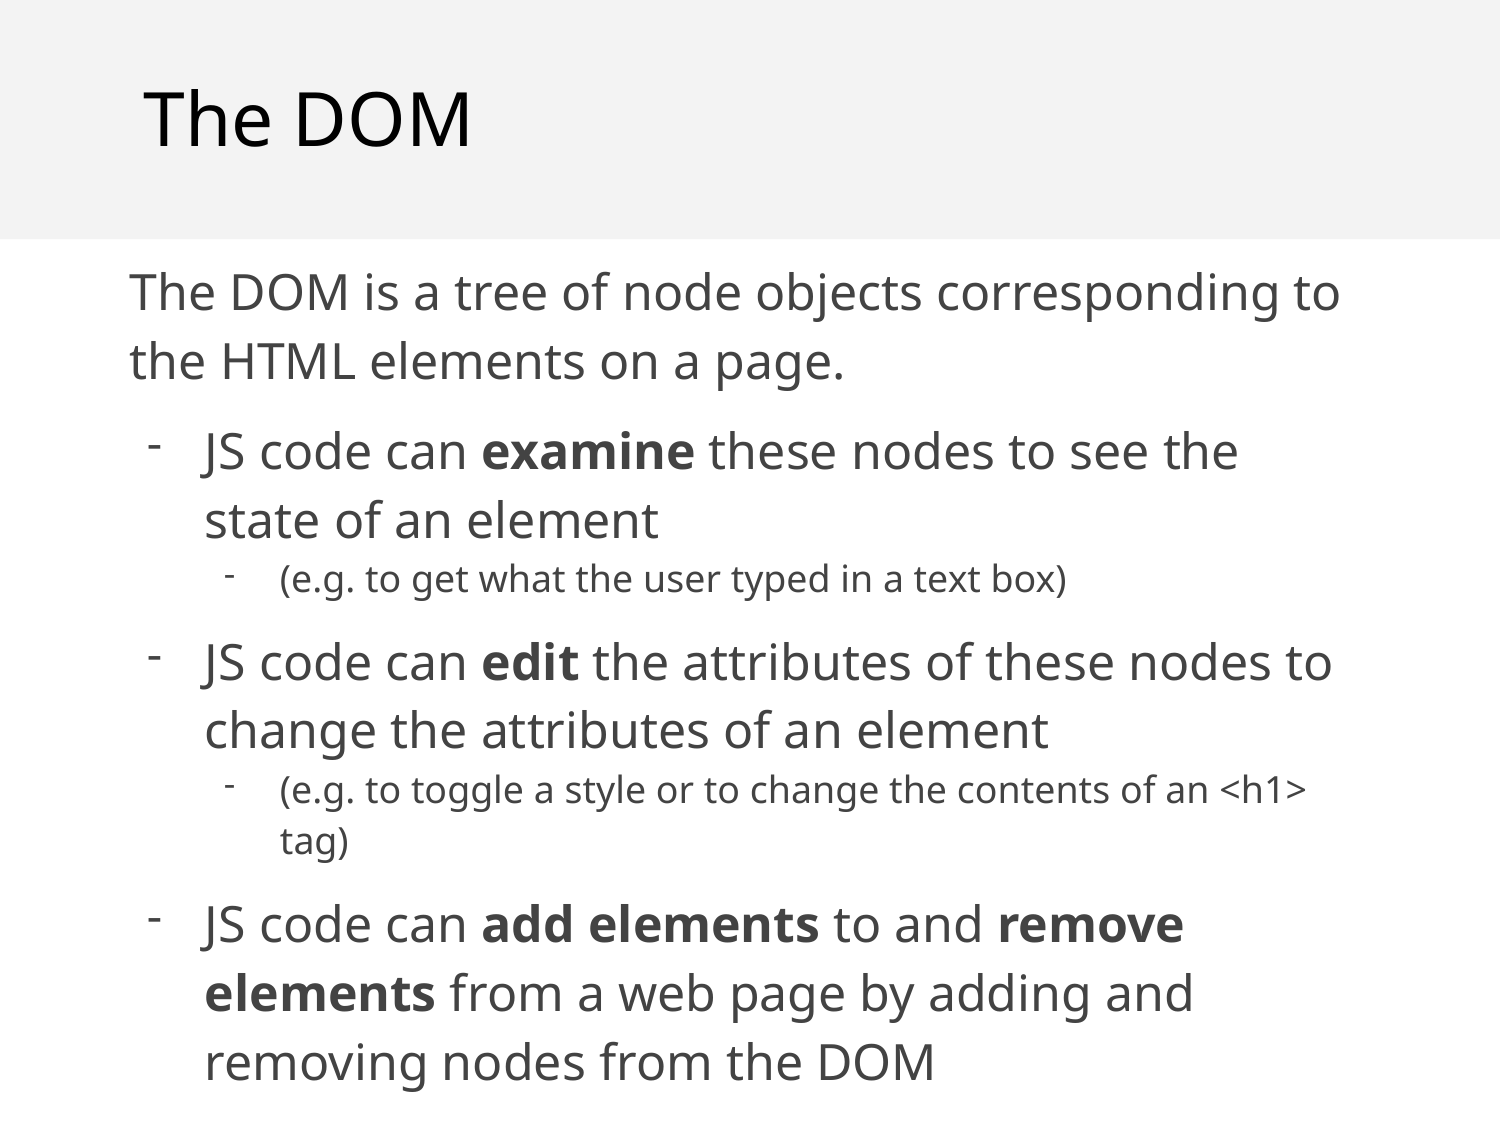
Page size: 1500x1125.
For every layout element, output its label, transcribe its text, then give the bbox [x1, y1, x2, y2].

list The DOM is a tree of node objects corresponding to the HTML elements on a page. JS code can examine these nodes to see the state of an element (e.g. to get what the user typed in a text box) JS code can edit the attributes of these nodes to change the attributes of an element (e.g. to toggle a style or to change the contents of an <h1> tag) JS code can add elements to and remove elements from a web page by adding and removing nodes from the DOM [115, 236, 1359, 1052]
title The DOM [128, 56, 1372, 183]
